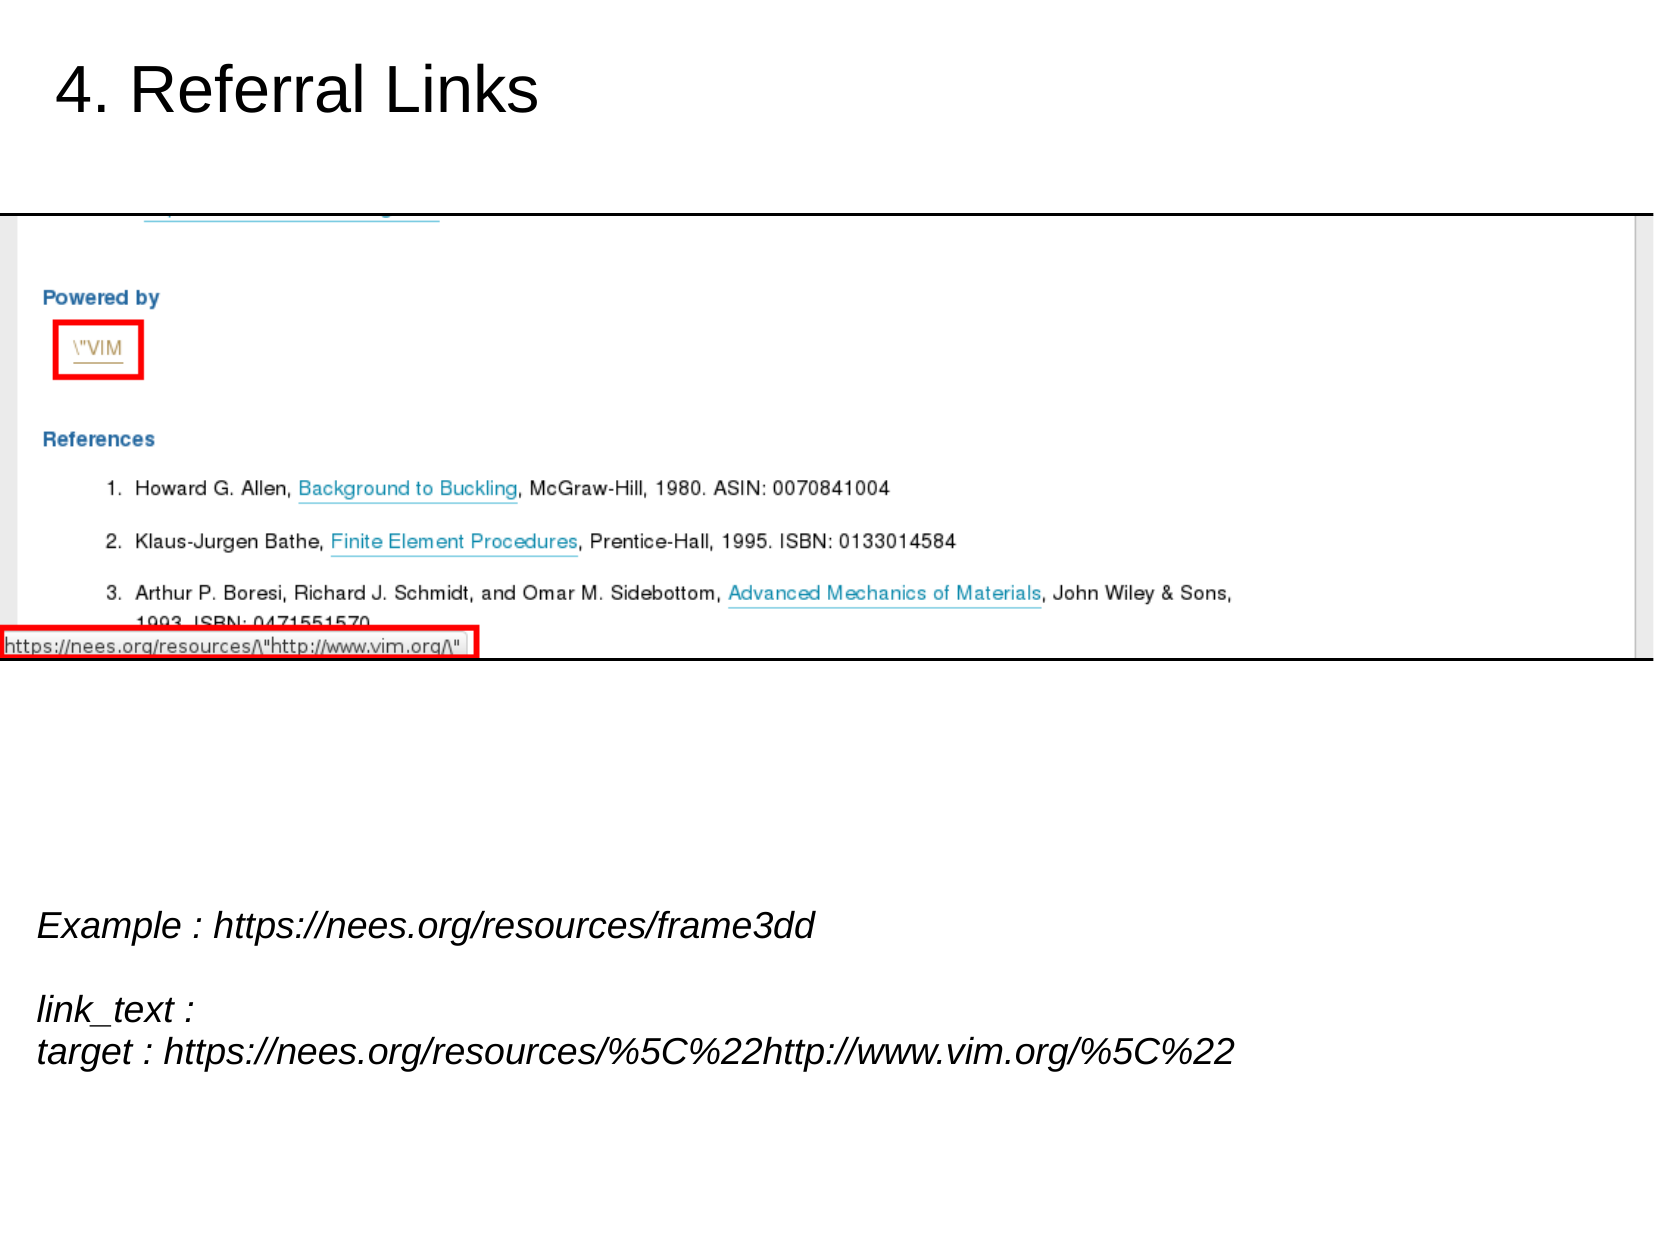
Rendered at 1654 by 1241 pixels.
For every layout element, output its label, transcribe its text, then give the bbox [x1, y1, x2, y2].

text_box Example : https://nees.org/resources/frame3dd link_text : target : https://nees.org/resources/%5C%22http://www.vim.org/%5C%22 [21, 897, 1576, 1081]
text_box 4. Referral Links [41, 45, 931, 166]
picture [0, 215, 1654, 659]
